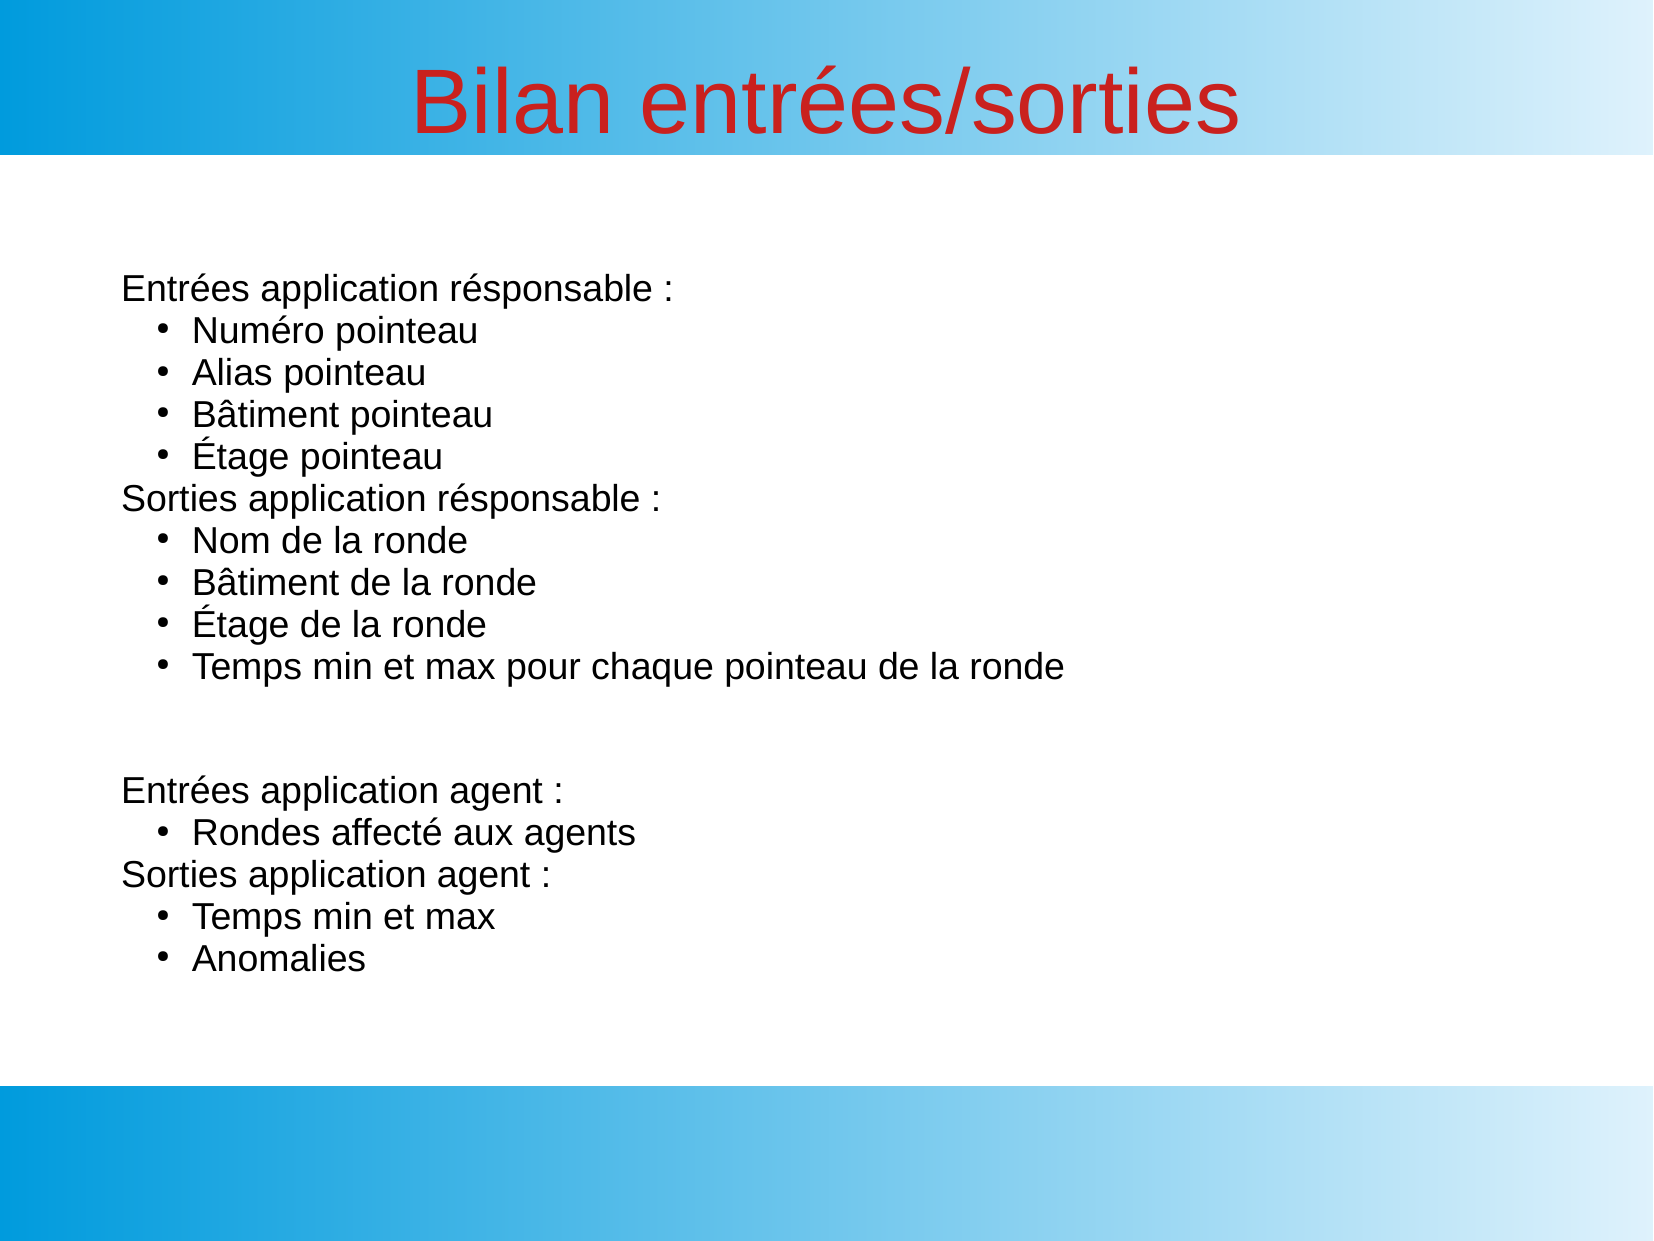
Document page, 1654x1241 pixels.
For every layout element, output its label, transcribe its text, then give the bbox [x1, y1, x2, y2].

title Bilan entrées/sorties [82, 49, 1571, 155]
text_box Entrées application résponsable : Numéro pointeau Alias pointeau Bâtiment pointeau Étage pointeau Sorties application résponsable : Nom de la ronde Bâtiment de la ronde Étage de la ronde Temps min et max pour chaque pointeau de la ronde [106, 259, 1548, 695]
text_box Entrées application agent : Rondes affecté aux agents Sorties application agent : Temps min et max Anomalies [106, 761, 1548, 987]
